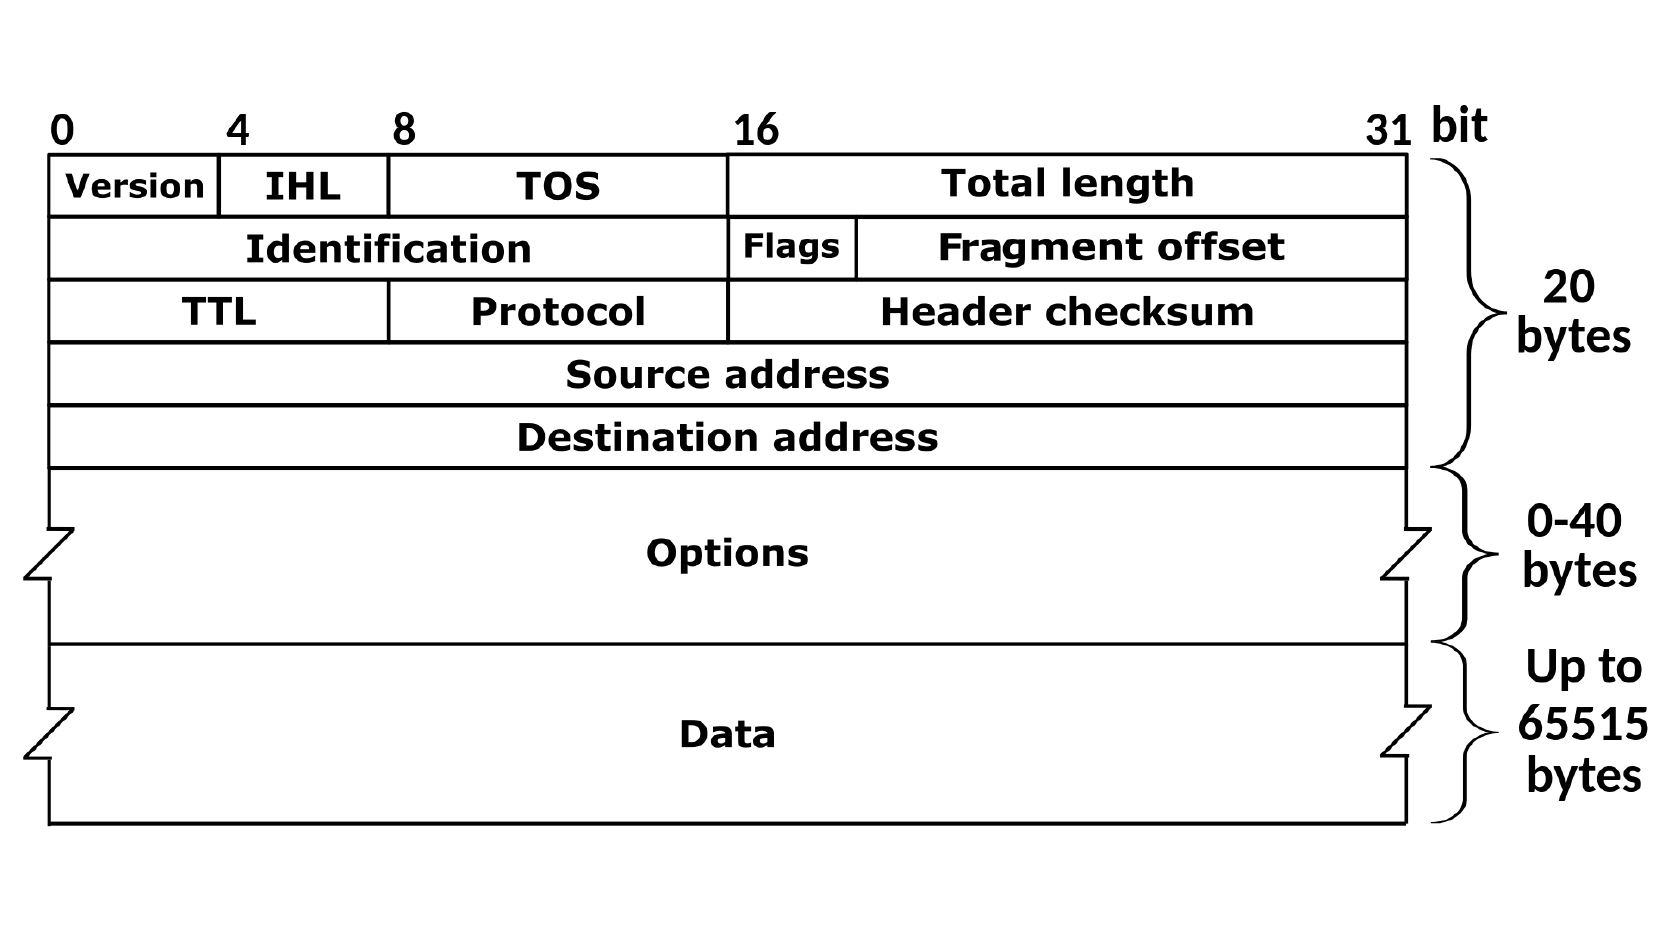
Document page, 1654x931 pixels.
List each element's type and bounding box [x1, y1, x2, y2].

picture [5, 90, 1654, 845]
